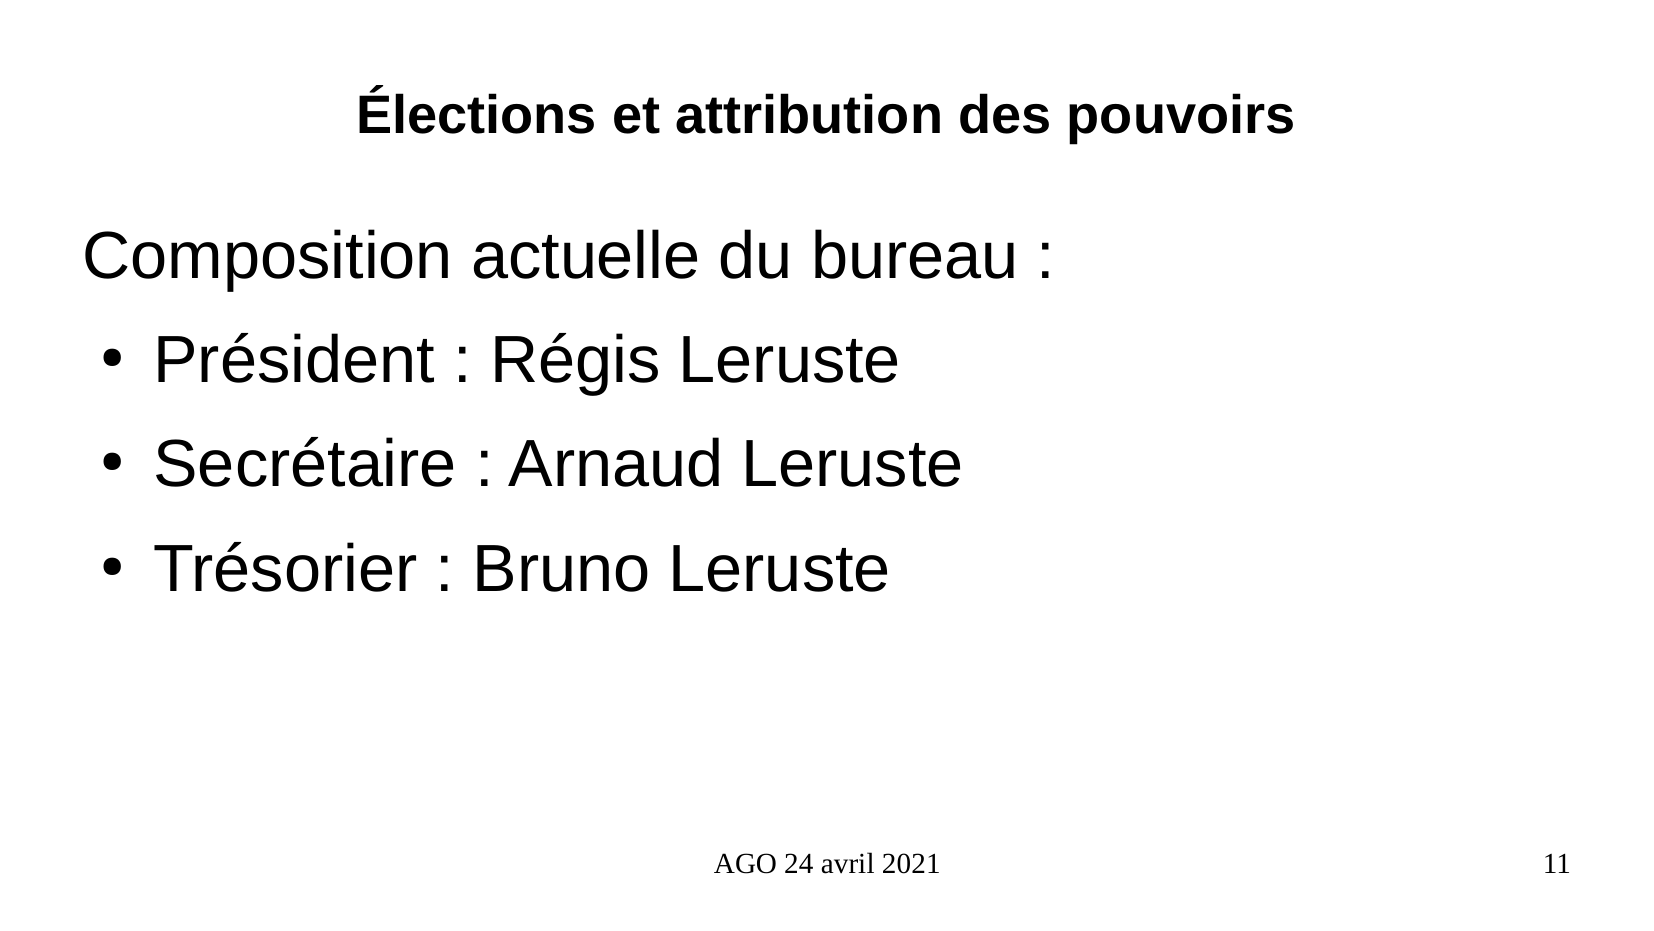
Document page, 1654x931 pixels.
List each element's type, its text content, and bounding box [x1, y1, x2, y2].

list Composition actuelle du bureau : Président : Régis Leruste Secrétaire : Arnaud Leruste Trésorier : Bruno Leruste [82, 217, 1571, 758]
title Élections et attribution des pouvoirs [82, 37, 1571, 193]
